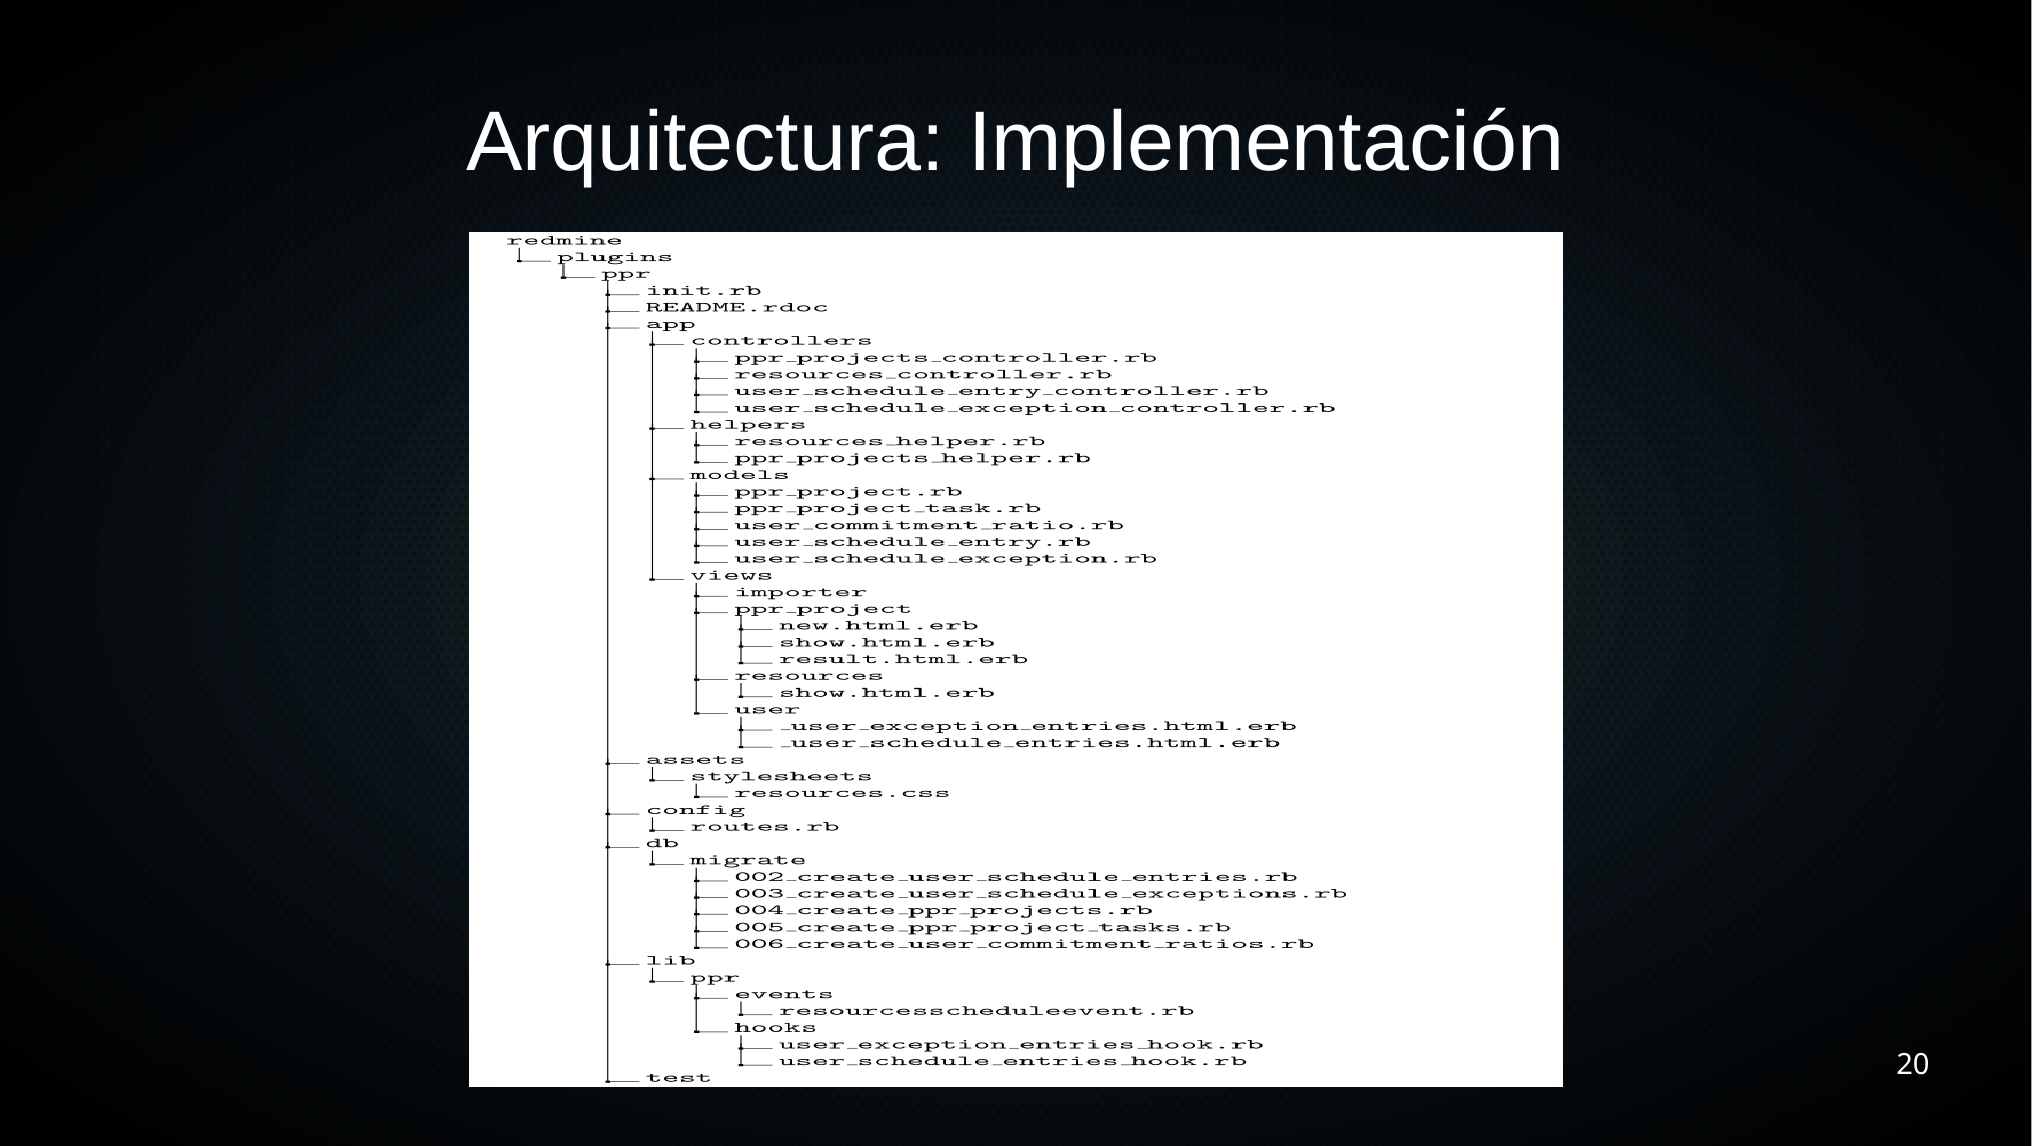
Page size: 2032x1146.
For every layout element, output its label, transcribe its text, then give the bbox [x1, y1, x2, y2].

title Arquitectura: Implementación [101, 45, 1930, 237]
picture [0, 0, 2032, 1146]
